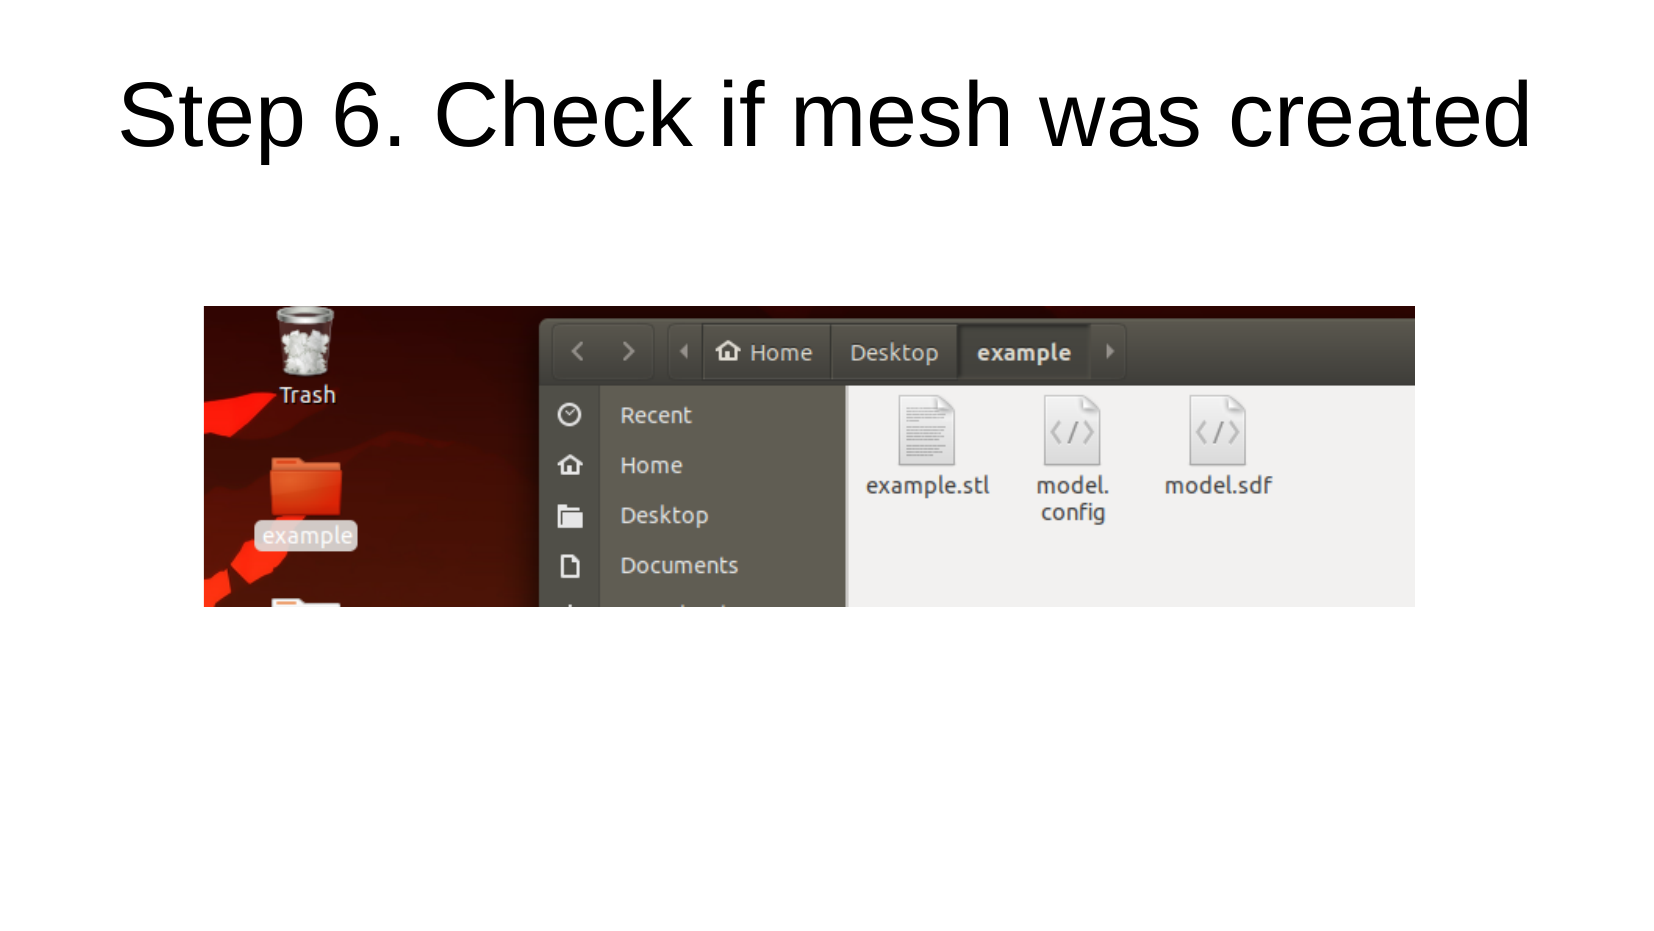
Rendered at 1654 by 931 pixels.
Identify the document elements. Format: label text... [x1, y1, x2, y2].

title Step 6. Check if mesh was created [82, 37, 1571, 193]
picture [203, 306, 1415, 607]
